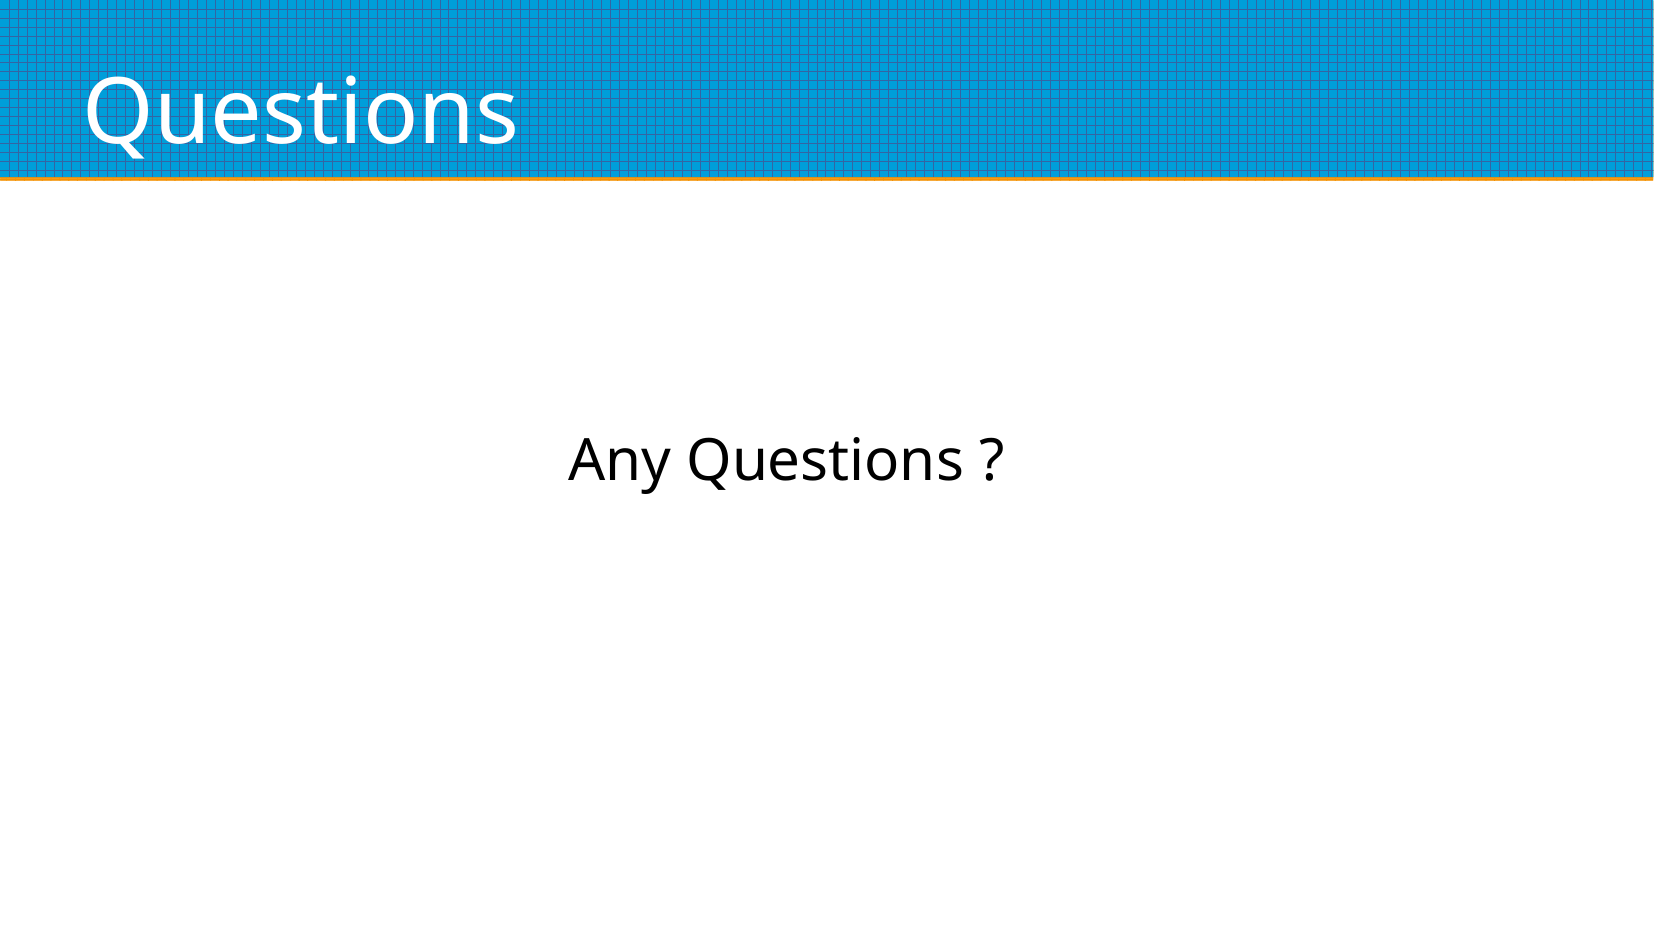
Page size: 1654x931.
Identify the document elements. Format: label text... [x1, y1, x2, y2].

text_box Any Questions ? [562, 412, 1013, 583]
title Questions [82, 14, 1571, 171]
